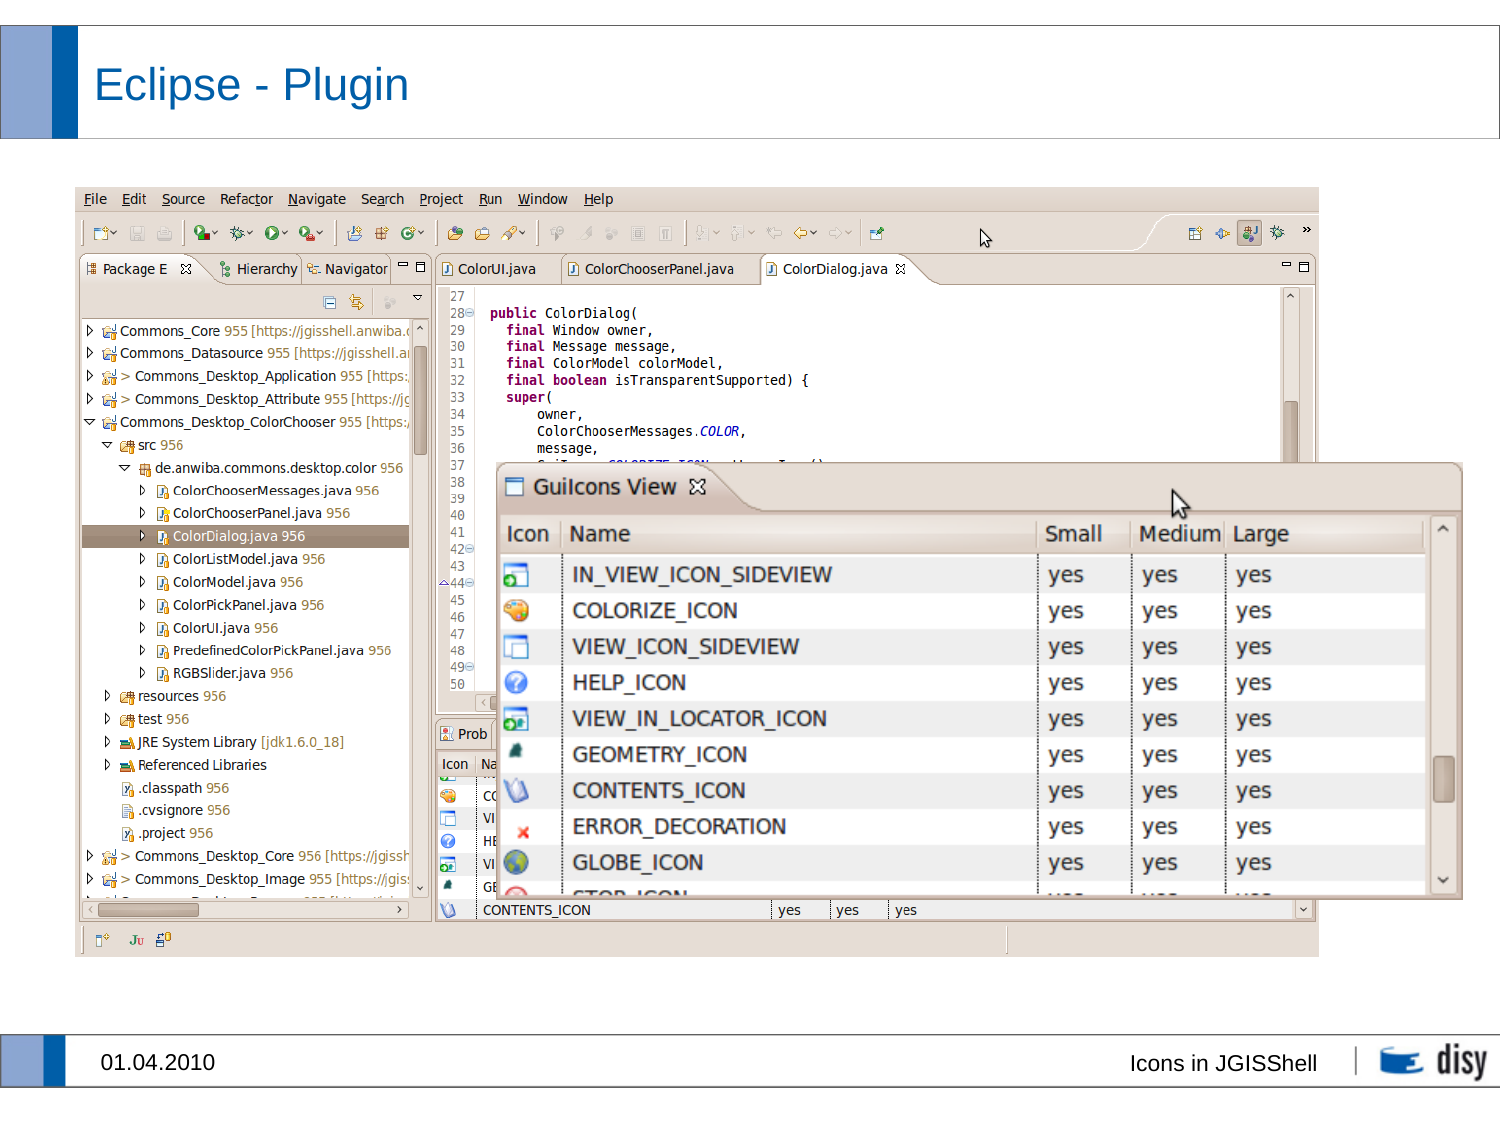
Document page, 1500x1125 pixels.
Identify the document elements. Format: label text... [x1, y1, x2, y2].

picture [75, 187, 1463, 957]
picture [0, 1034, 1500, 1088]
picture [0, 25, 1500, 139]
title Eclipse - Plugin [79, 40, 1459, 125]
